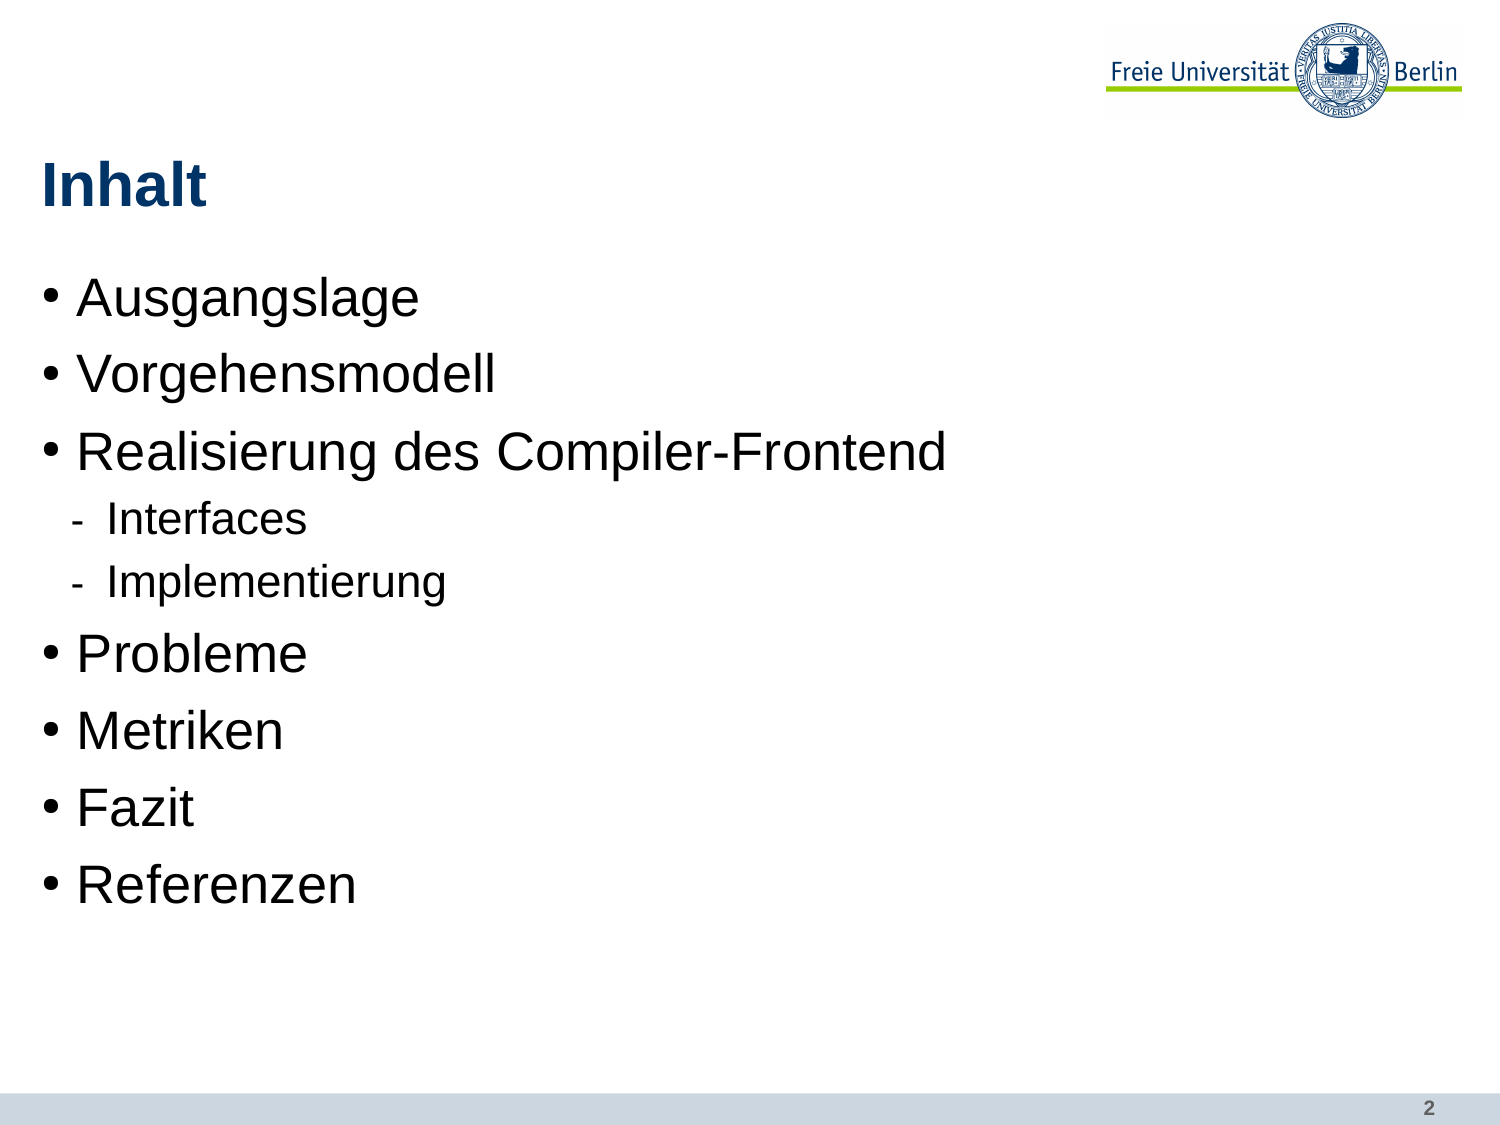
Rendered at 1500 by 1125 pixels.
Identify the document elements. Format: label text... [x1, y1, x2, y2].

picture [1106, 23, 1462, 118]
title Inhalt [41, 133, 1460, 236]
list Ausgangslage Vorgehensmodell Realisierung des Compiler-Frontend Interfaces Implementierung Probleme Metriken Fazit Referenzen [41, 265, 1460, 919]
